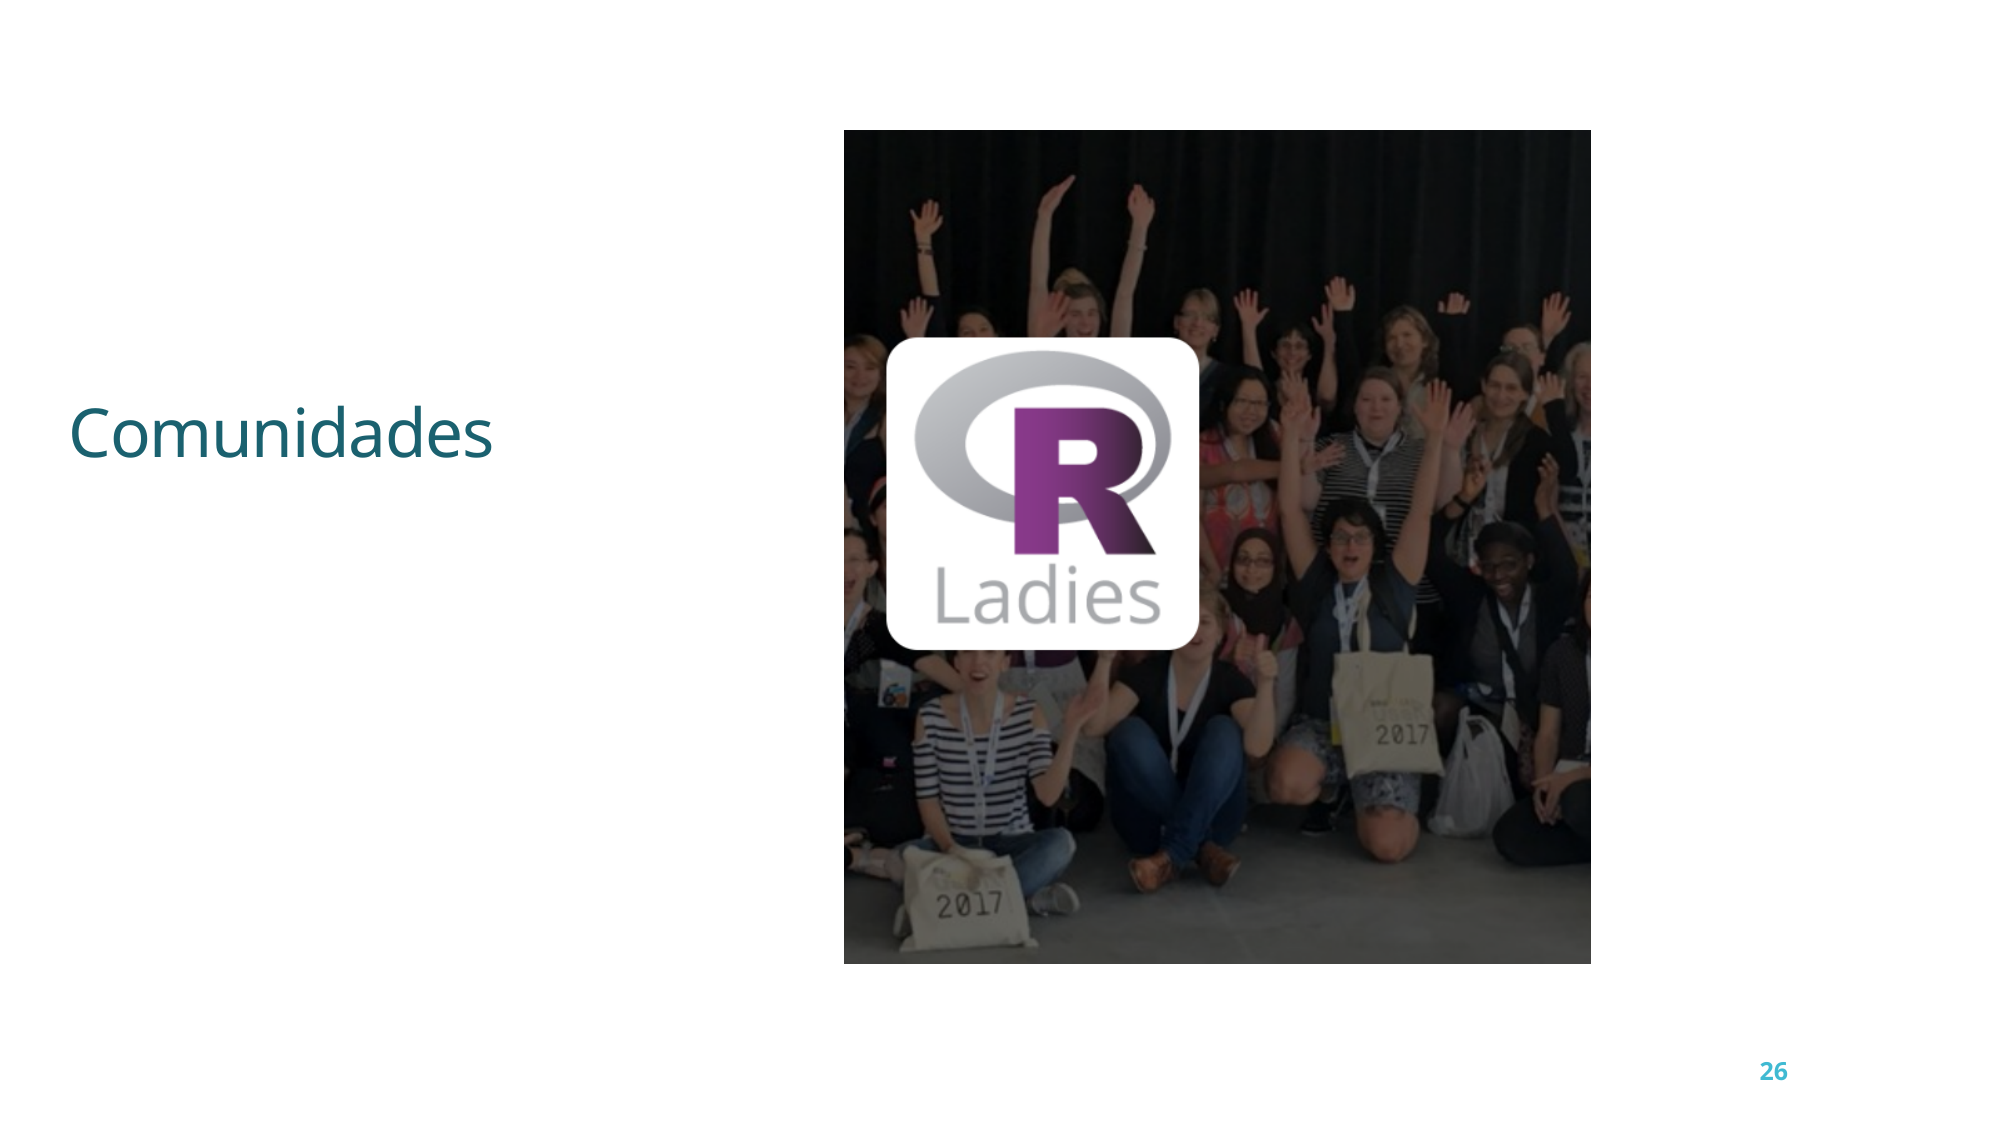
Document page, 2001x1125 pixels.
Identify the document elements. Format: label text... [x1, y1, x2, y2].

text_box Comunidades Programadoras [0, 389, 564, 627]
slide_number 5 [1744, 1042, 1996, 1103]
picture [844, 130, 1591, 964]
